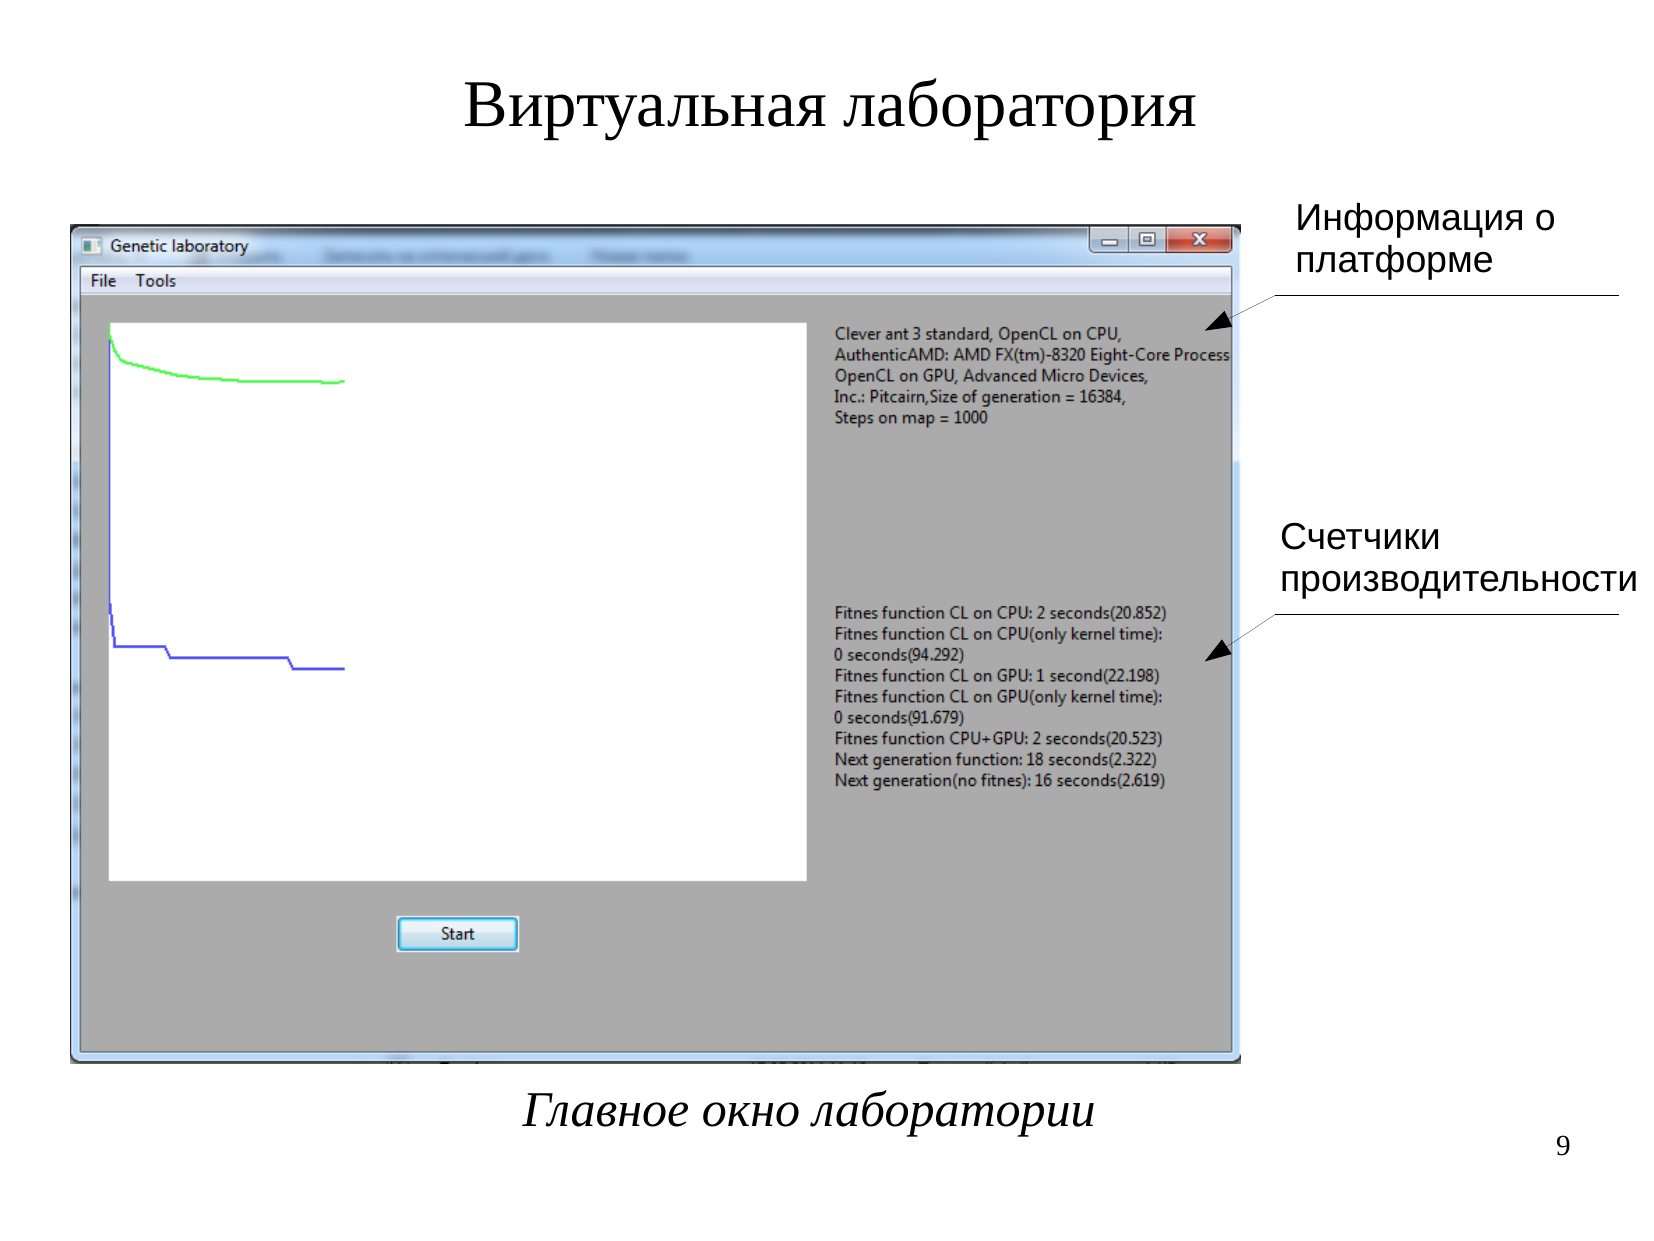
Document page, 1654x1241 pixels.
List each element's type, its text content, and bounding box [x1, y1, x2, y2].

picture [70, 224, 1241, 1064]
text_box Информация о платформе [1280, 188, 1571, 288]
text_box Виртуальная лаборатория [448, 59, 1213, 148]
text_box Счетчики производительности [1265, 507, 1654, 607]
text_box Главное окно лаборатории [507, 1074, 1111, 1146]
